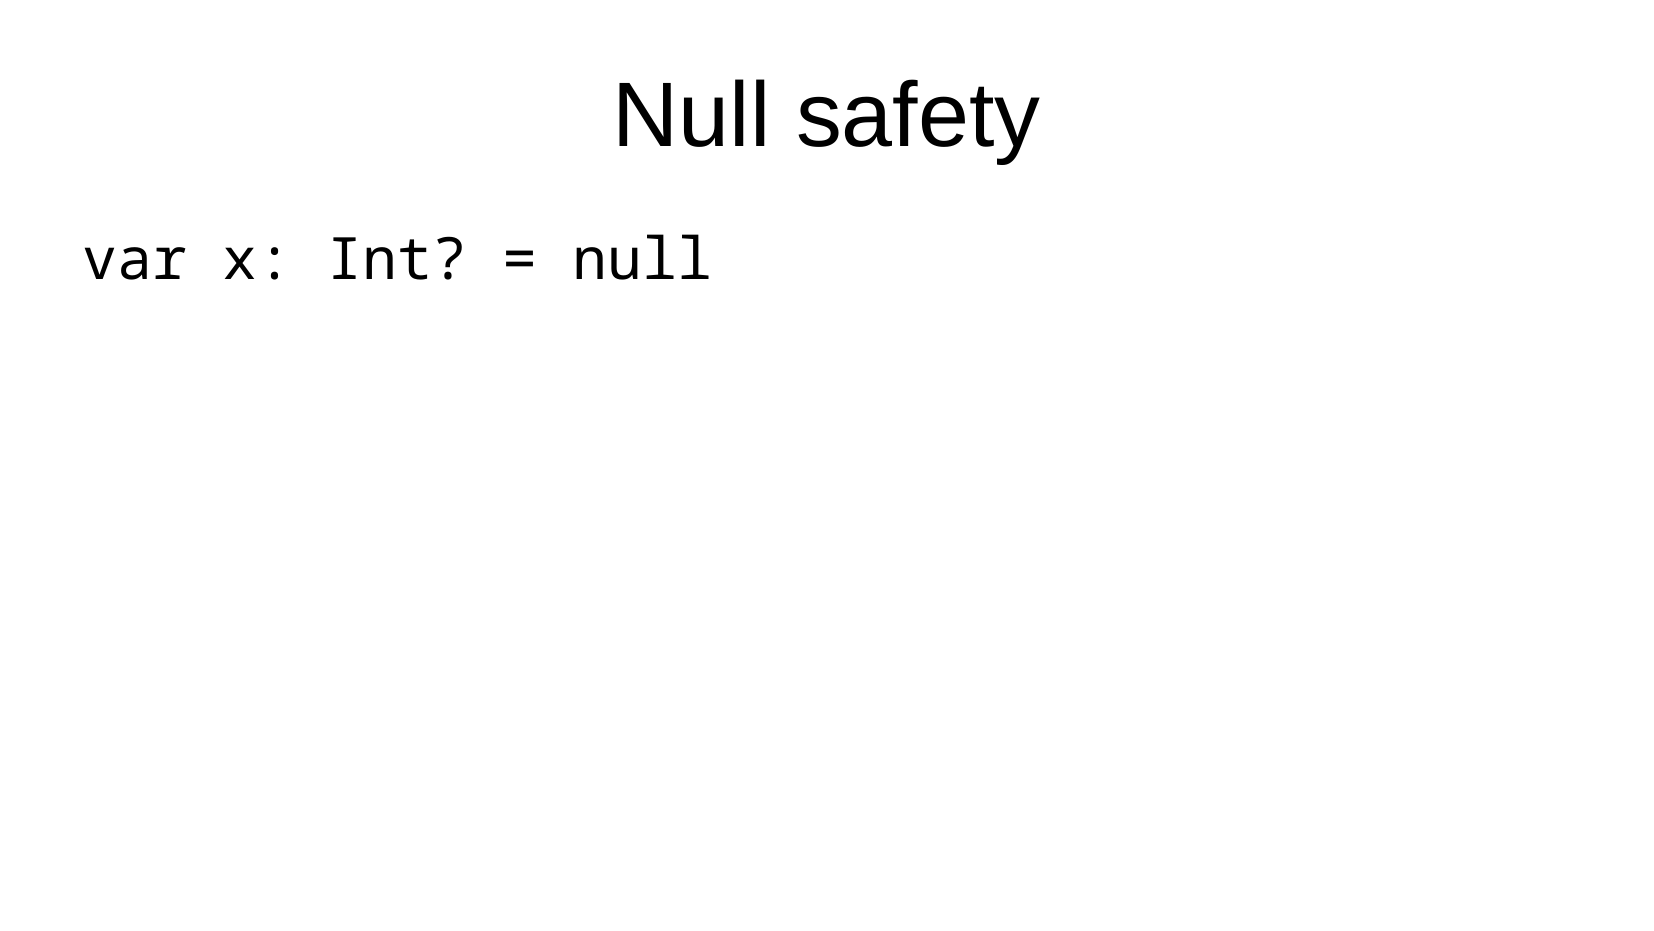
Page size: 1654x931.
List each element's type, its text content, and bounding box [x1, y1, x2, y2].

title Null safety [82, 37, 1571, 193]
list var x: Int? = null [82, 217, 1571, 758]
